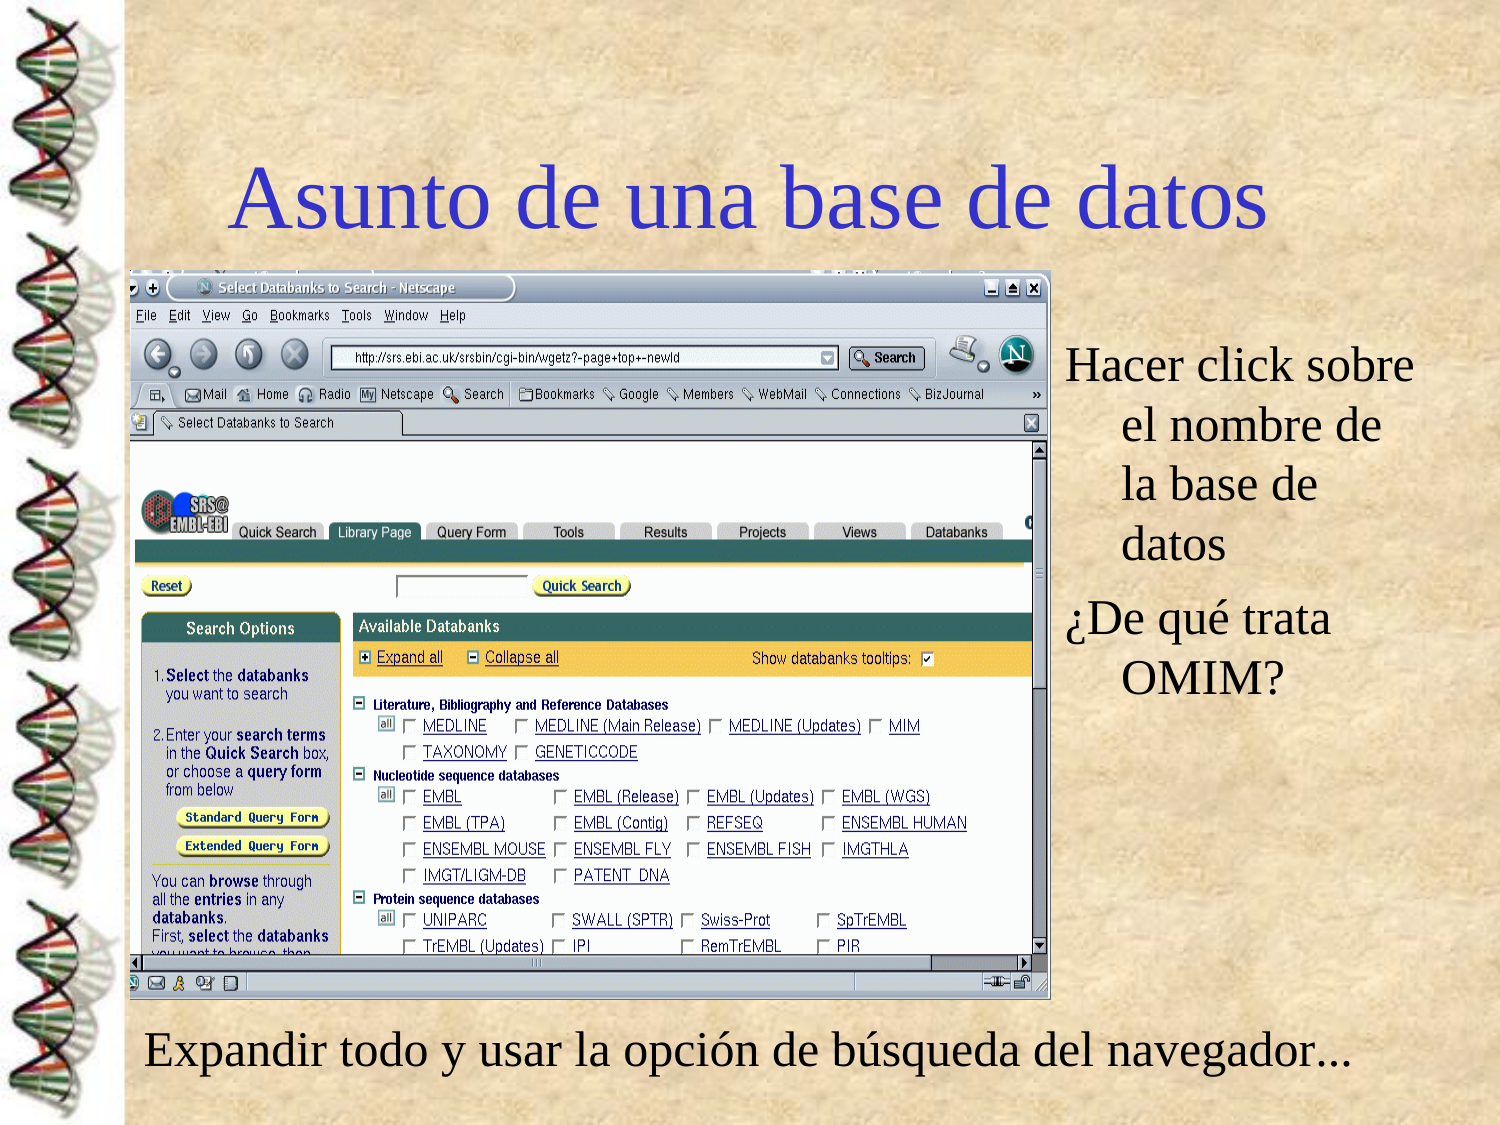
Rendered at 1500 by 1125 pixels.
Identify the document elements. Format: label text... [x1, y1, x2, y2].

title Asunto de una base de datos [112, 99, 1388, 288]
text_box Expandir todo y usar la opción de búsqueda del navegador... [143, 1017, 1422, 1088]
list Hacer click sobre el nombre de la base de datos ¿De qué trata OMIM? [1051, 324, 1438, 1000]
picture [0, 0, 1500, 1125]
